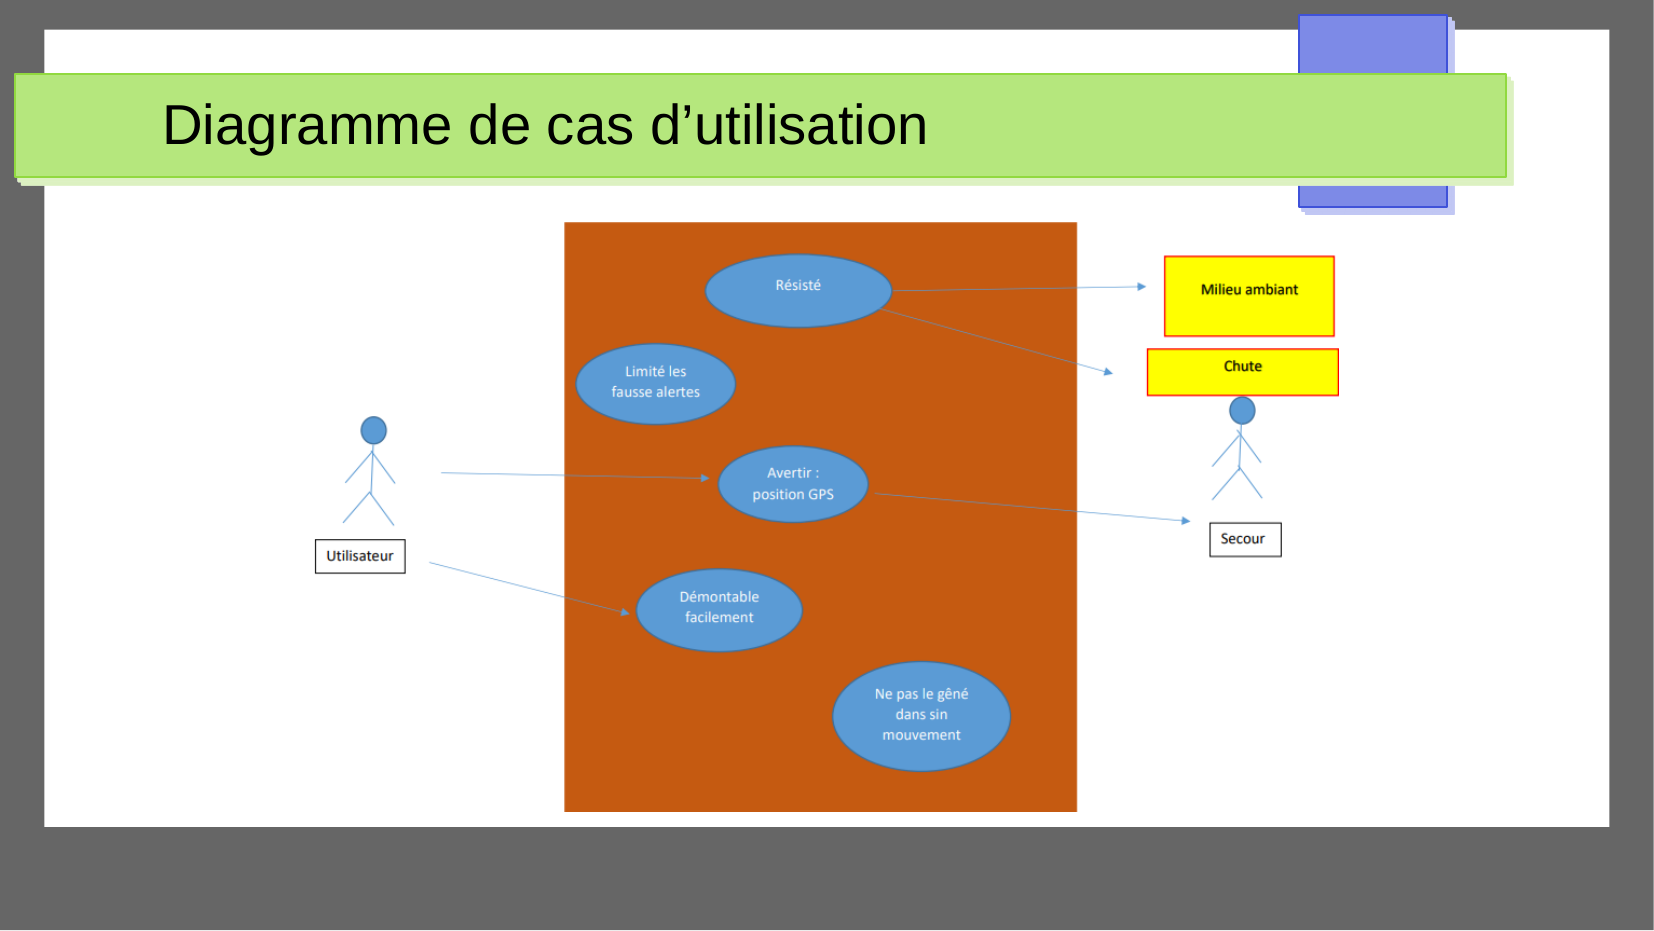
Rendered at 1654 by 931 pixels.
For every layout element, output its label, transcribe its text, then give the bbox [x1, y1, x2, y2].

picture [314, 221, 1339, 813]
title Diagramme de cas d’utilisation [88, 73, 1506, 178]
